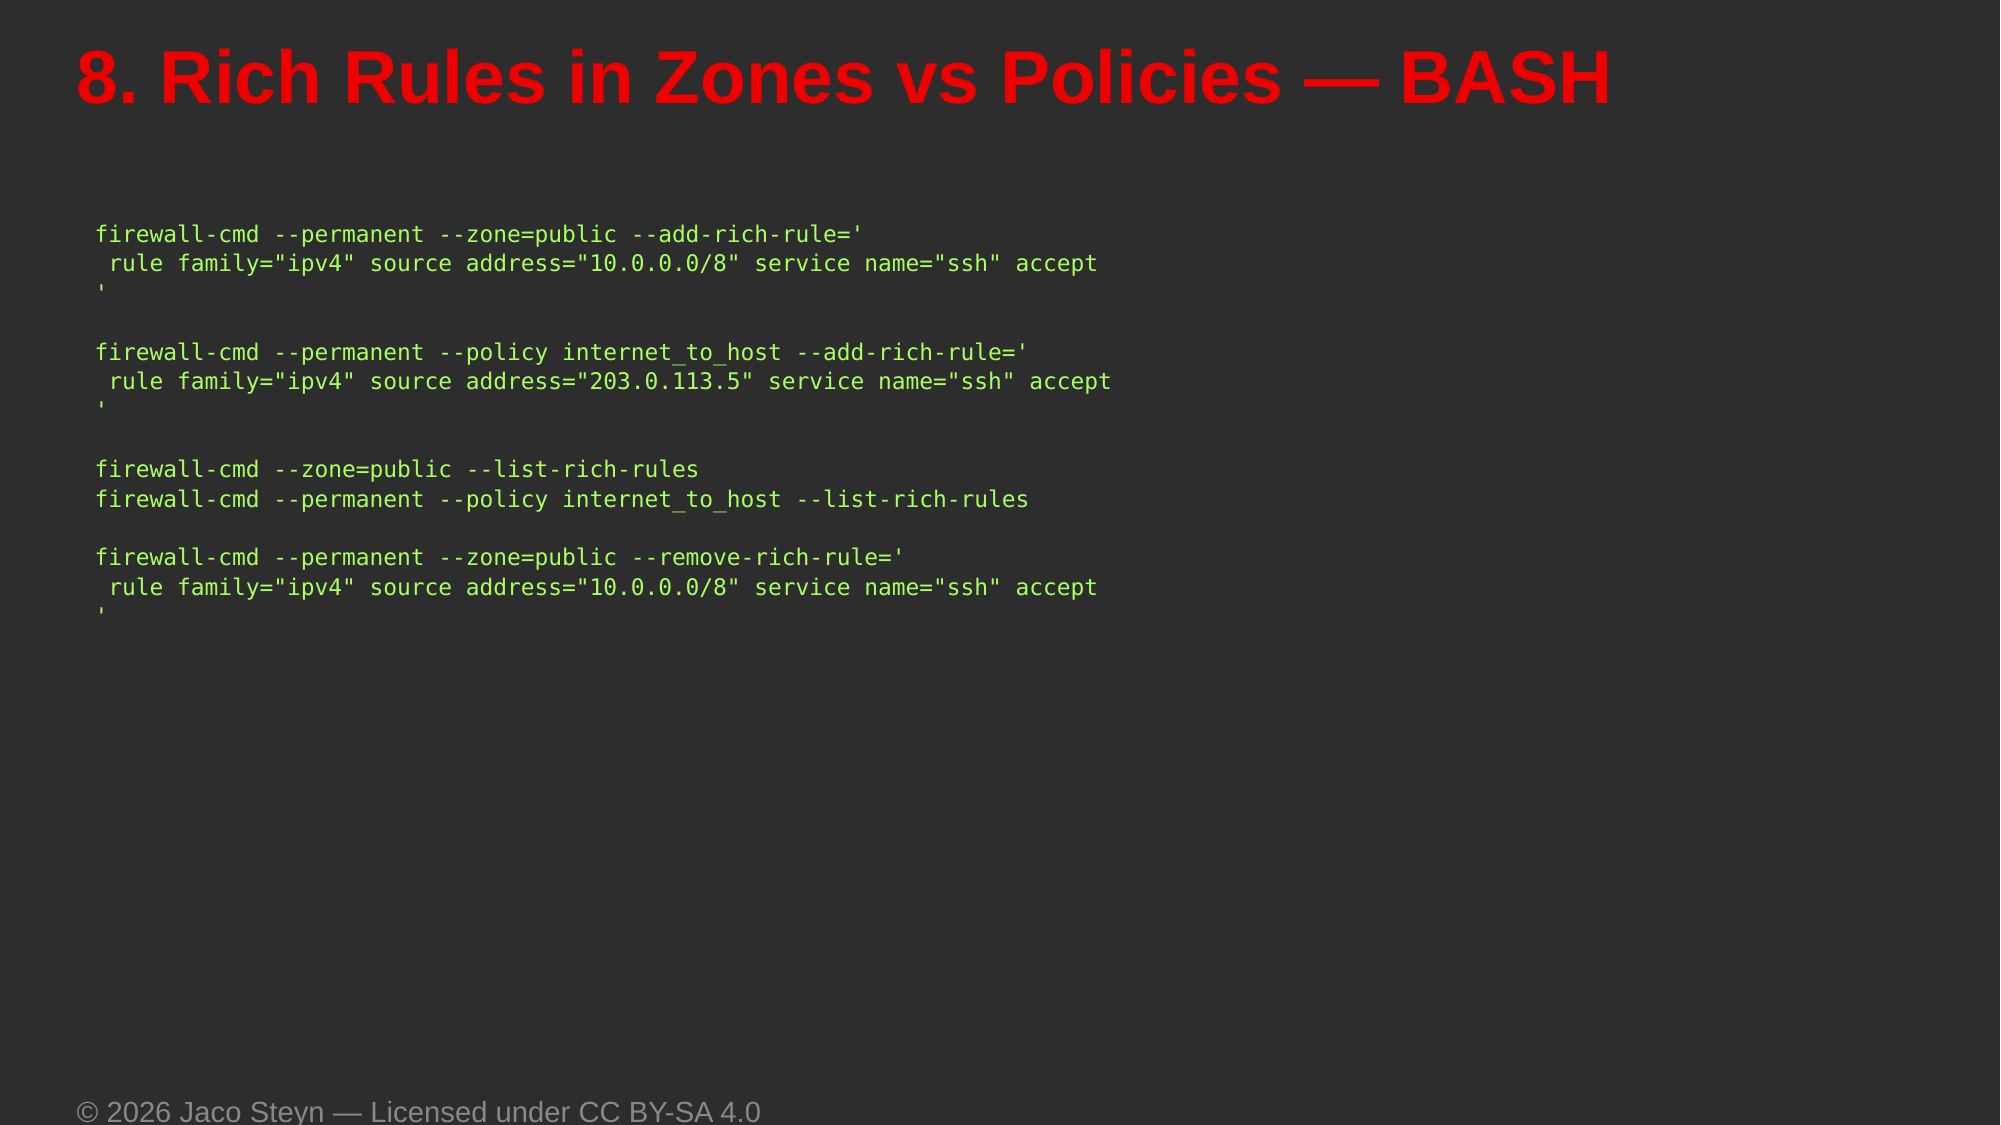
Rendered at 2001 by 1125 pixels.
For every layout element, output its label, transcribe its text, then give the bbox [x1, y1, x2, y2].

text_box © 2026 Jaco Steyn — Licensed under CC BY-SA 4.0 [59, 1083, 1942, 1120]
text_box firewall-cmd --permanent --zone=public --add-rich-rule=' rule family="ipv4" source address="10.0.0.0/8" service name="ssh" accept ' firewall-cmd --permanent --policy internet_to_host --add-rich-rule=' rule family="ipv4" source address="203.0.113.5" service name="ssh" accept ' firewall-cmd --zone=public --list-rich-rules firewall-cmd --permanent --policy internet_to_host --list-rich-rules firewall-cmd --permanent --zone=public --remove-rich-rule=' rule family="ipv4" source address="10.0.0.0/8" service name="ssh" accept ' [59, 194, 1942, 1052]
text_box 8. Rich Rules in Zones vs Policies — BASH [59, 23, 1942, 178]
